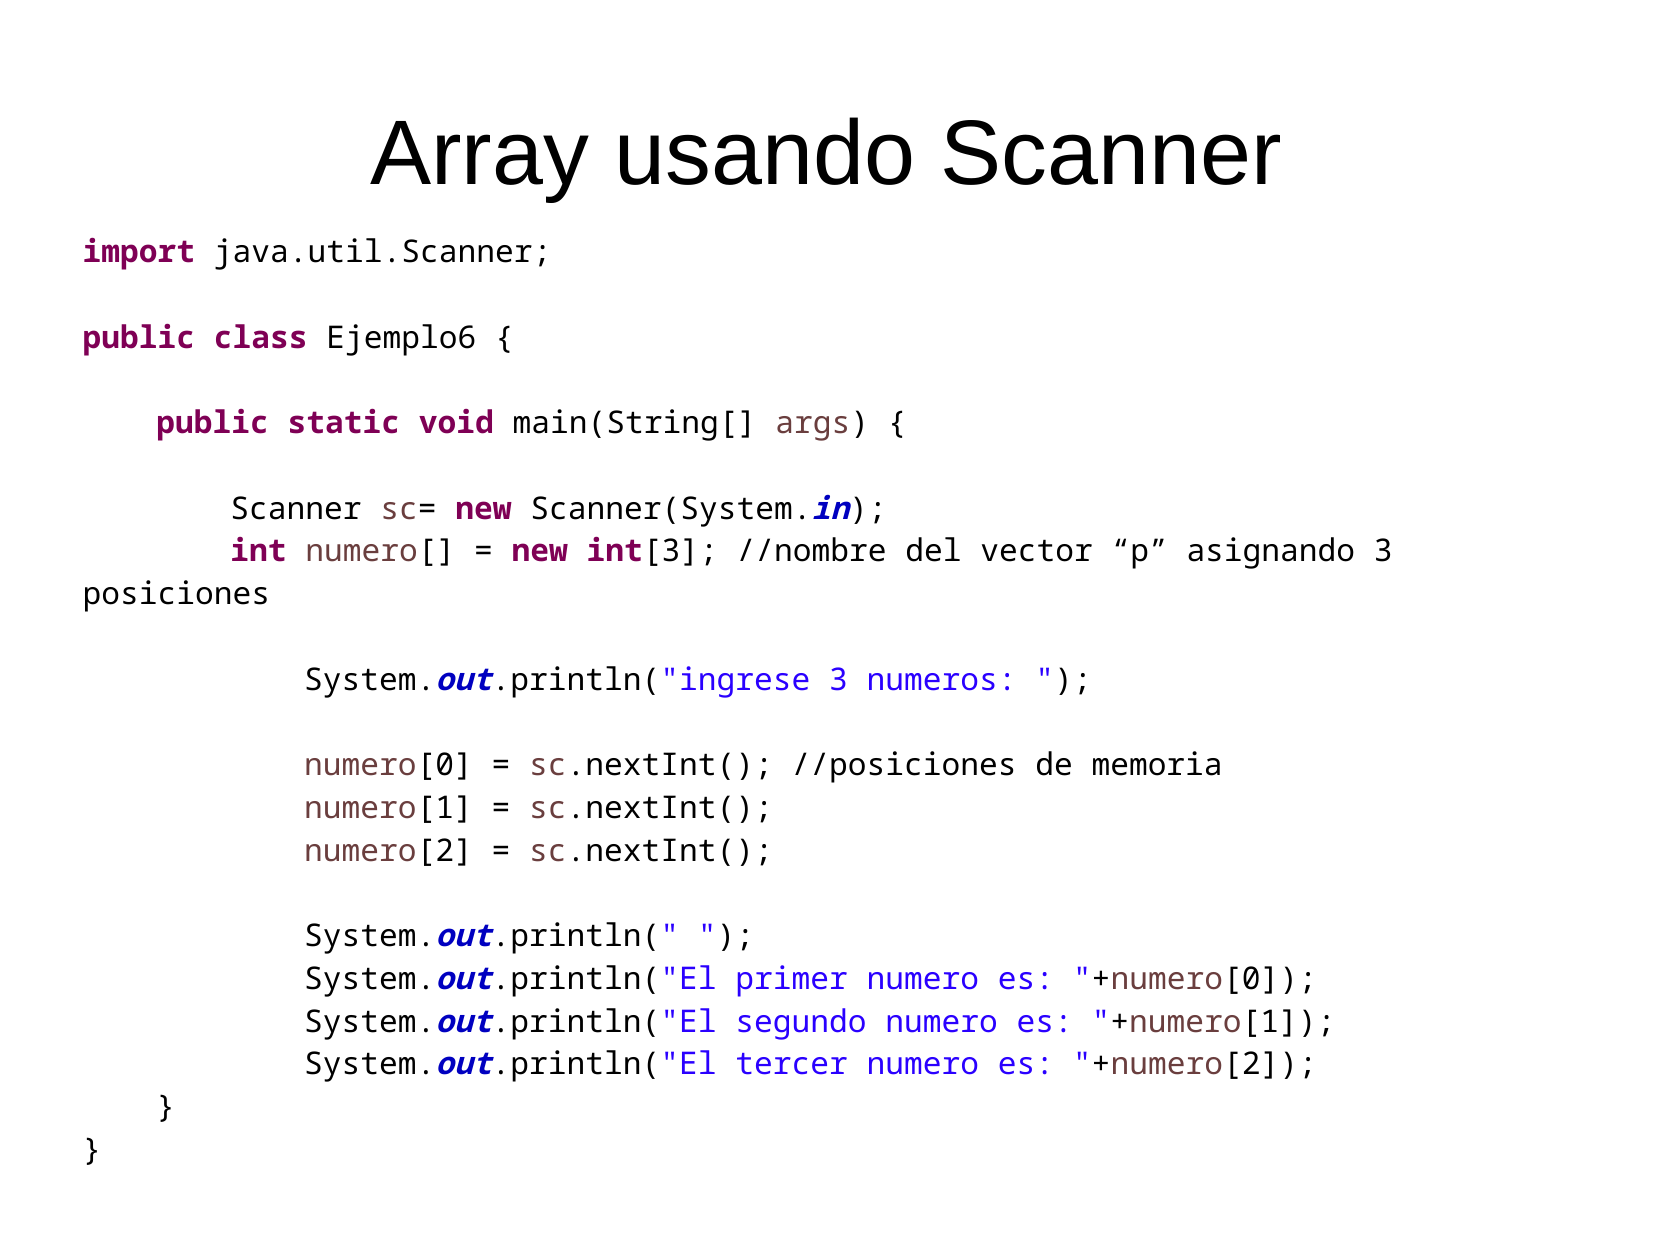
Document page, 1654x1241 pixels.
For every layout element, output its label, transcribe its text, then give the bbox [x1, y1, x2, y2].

title Array usando Scanner [82, 49, 1571, 257]
subtitle import java.util.Scanner; public class Ejemplo6 { public static void main(String[] args) { Scanner sc= new Scanner(System.in); int numero[] = new int[3]; //nombre del vector “p” asignando 3 posiciones System.out.println("ingrese 3 numeros: "); numero[0] = sc.nextInt(); //posiciones de memoria numero[1] = sc.nextInt(); numero[2] = sc.nextInt(); System.out.println(" "); System.out.println("El primer numero es: "+numero[0]); System.out.println("El segundo numero es: "+numero[1]); System.out.println("El tercer numero es: "+numero[2]); } } [82, 290, 1571, 1109]
